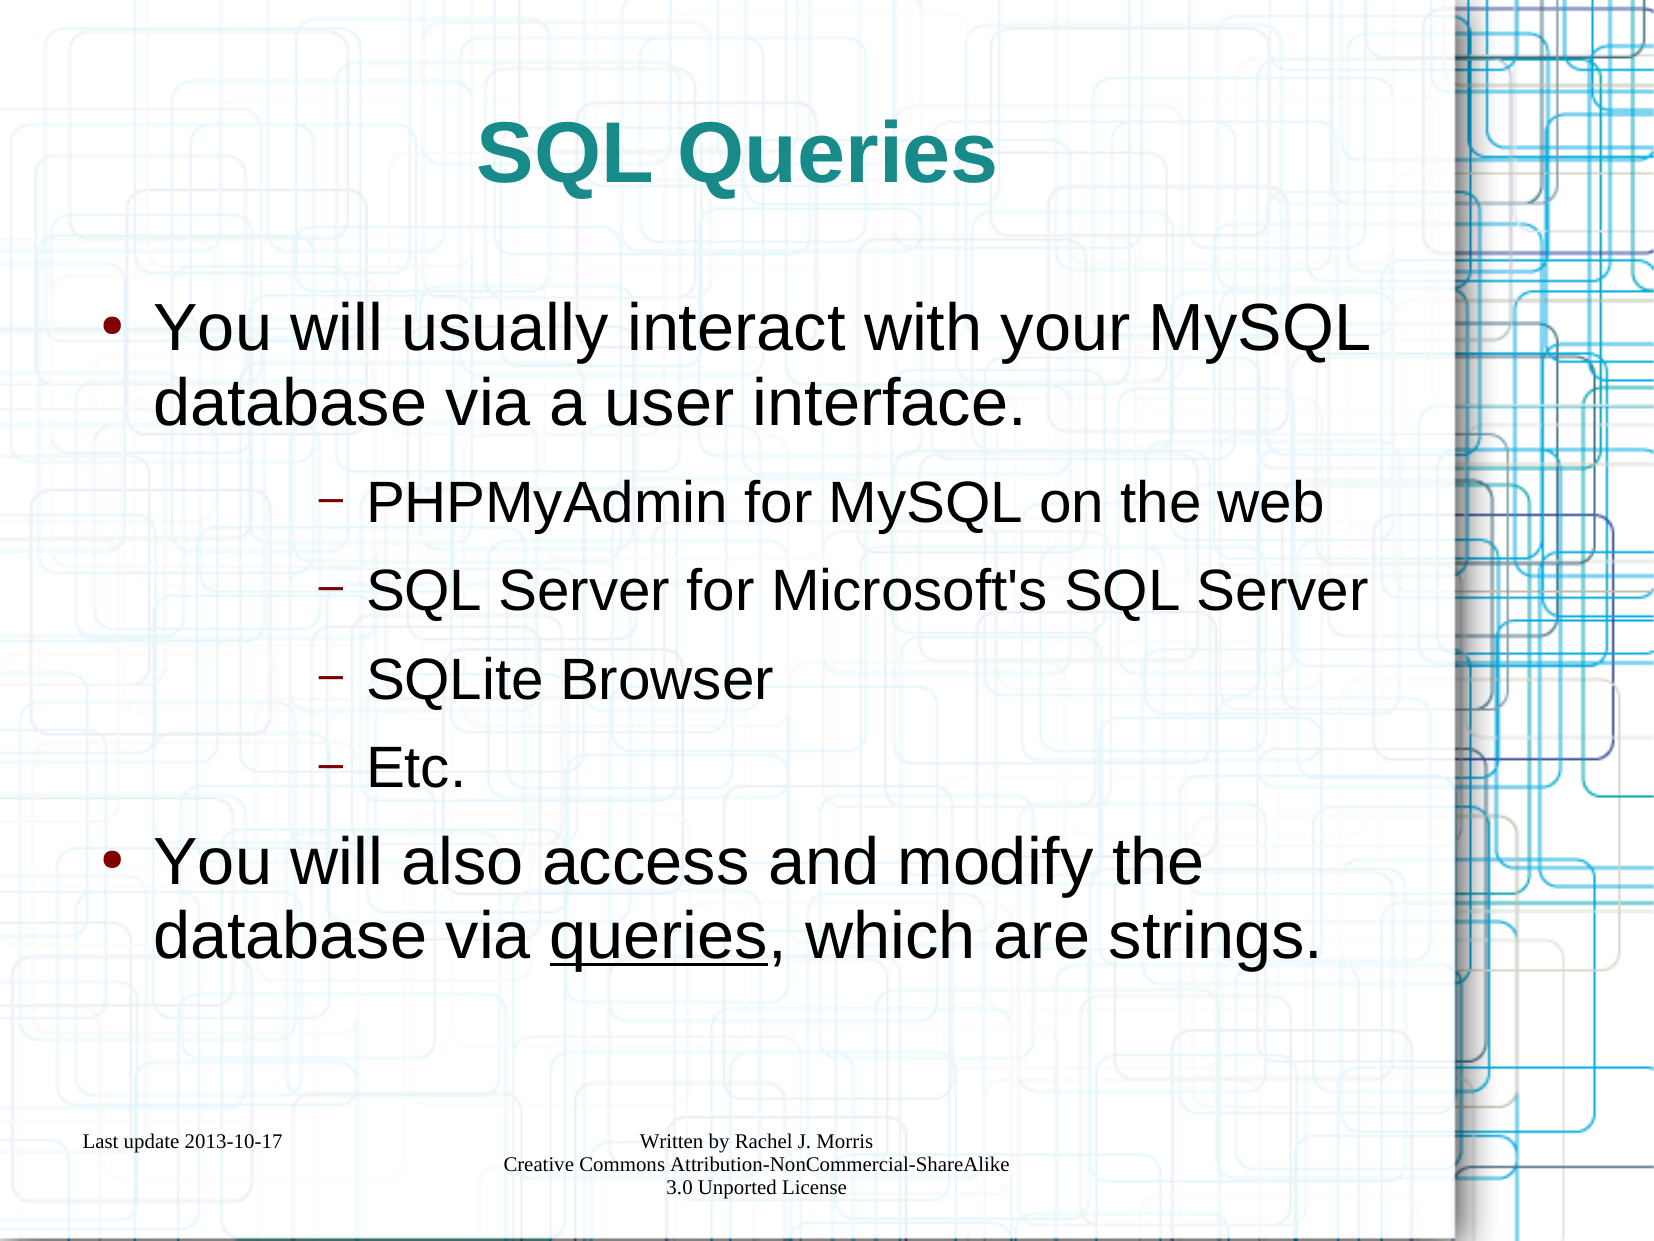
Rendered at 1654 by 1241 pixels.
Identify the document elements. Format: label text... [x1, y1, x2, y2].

title SQL Queries [59, 49, 1418, 257]
list You will usually interact with your MySQL database via a user interface. PHPMyAdmin for MySQL on the web SQL Server for Microsoft's SQL Server SQLite Browser Etc. You will also access and modify the database via queries, which are strings. [82, 290, 1418, 1010]
picture [0, 0, 1654, 1241]
